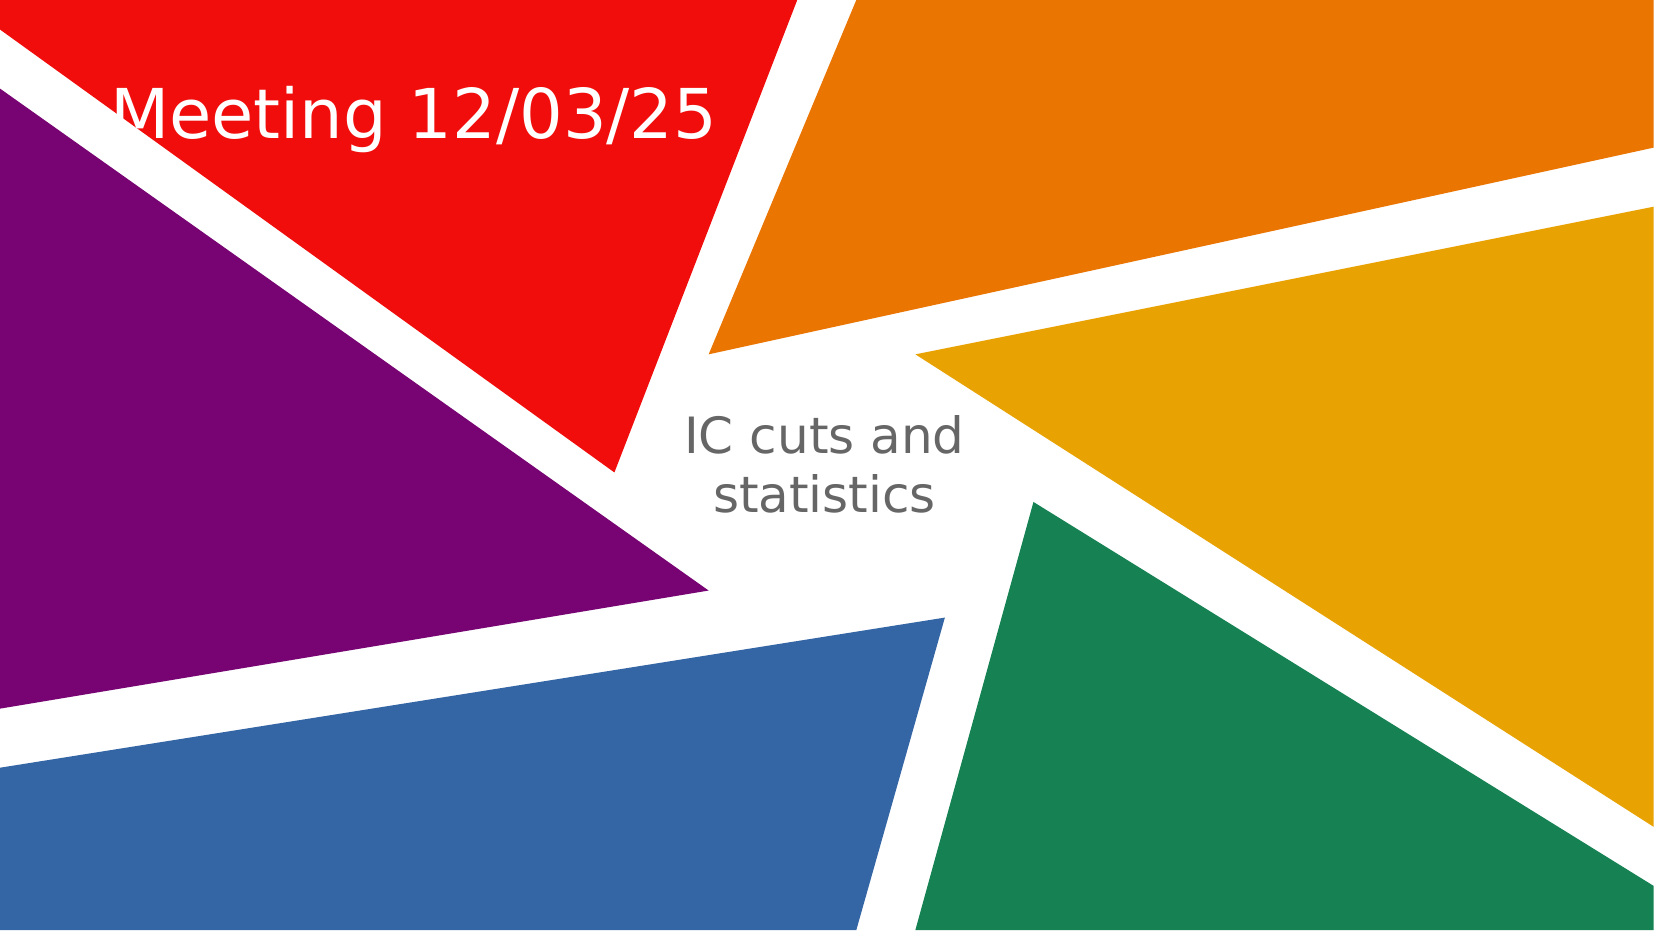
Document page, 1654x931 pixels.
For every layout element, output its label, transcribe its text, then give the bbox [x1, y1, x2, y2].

title Meeting 12/03/25 [82, 37, 746, 193]
subtitle IC cuts and statistics [614, 313, 1035, 618]
